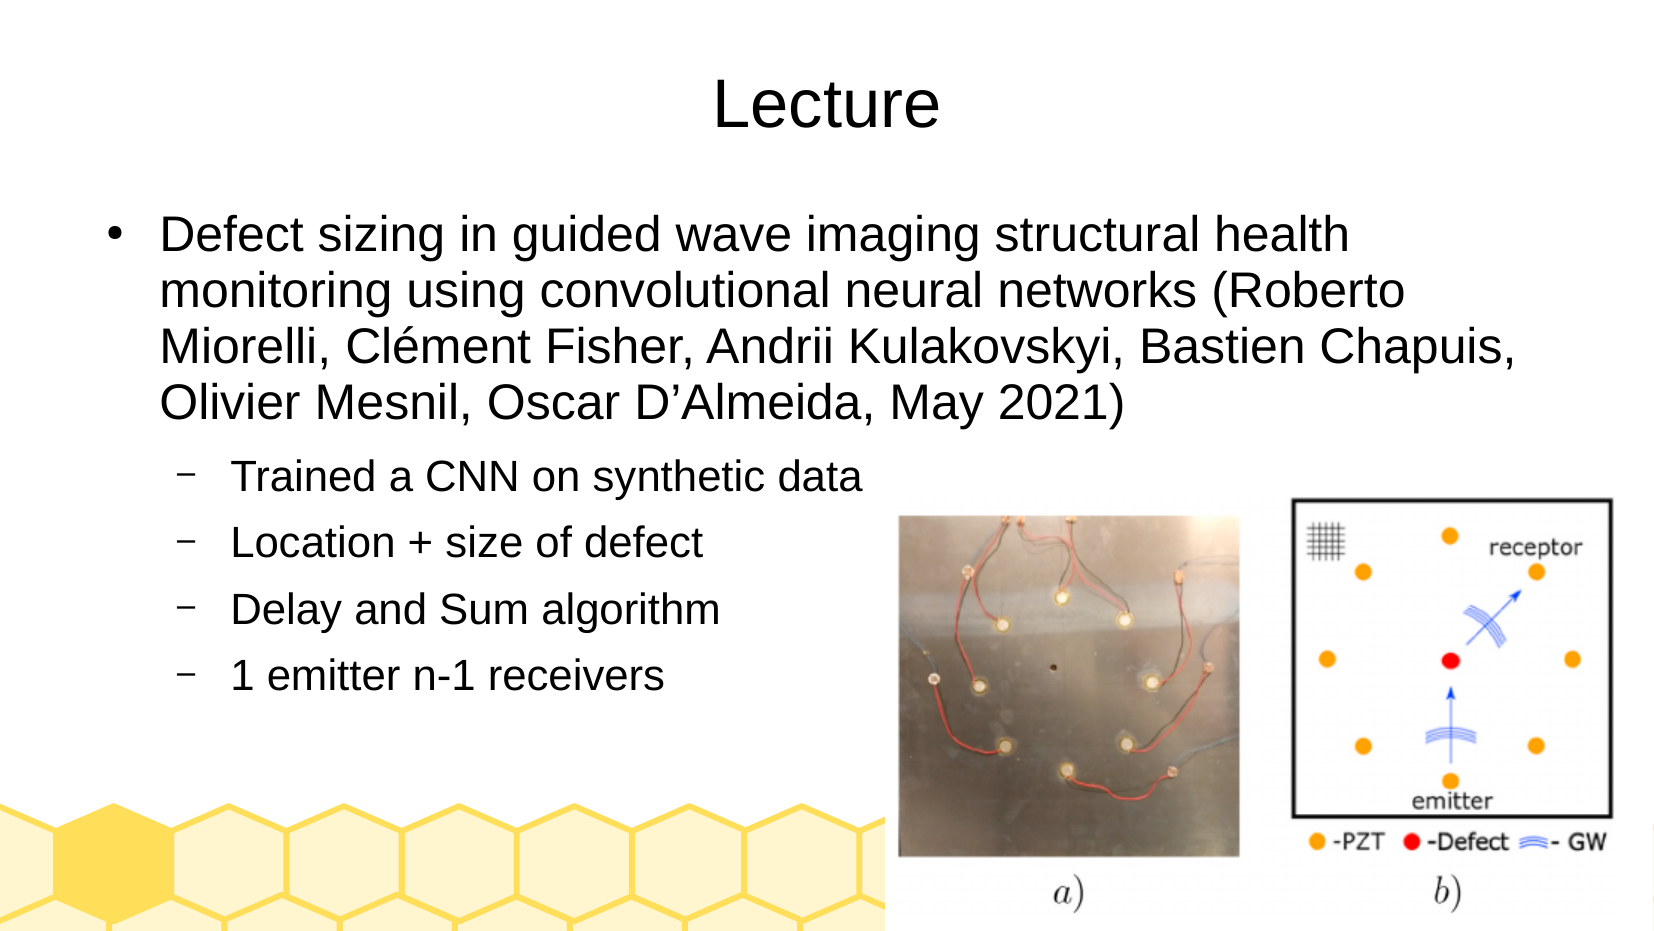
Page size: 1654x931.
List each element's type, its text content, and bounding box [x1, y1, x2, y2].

picture [885, 465, 1654, 931]
title Lecture [88, 29, 1565, 178]
list Defect sizing in guided wave imaging structural health monitoring using convolutional neural networks (Roberto Miorelli, Clément Fisher, Andrii Kulakovskyi, Bastien Chapuis, Olivier Mesnil, Oscar D’Almeida, May 2021) Trained a CNN on synthetic data Location + size of defect Delay and Sum algorithm 1 emitter n-1 receivers [88, 206, 1565, 739]
